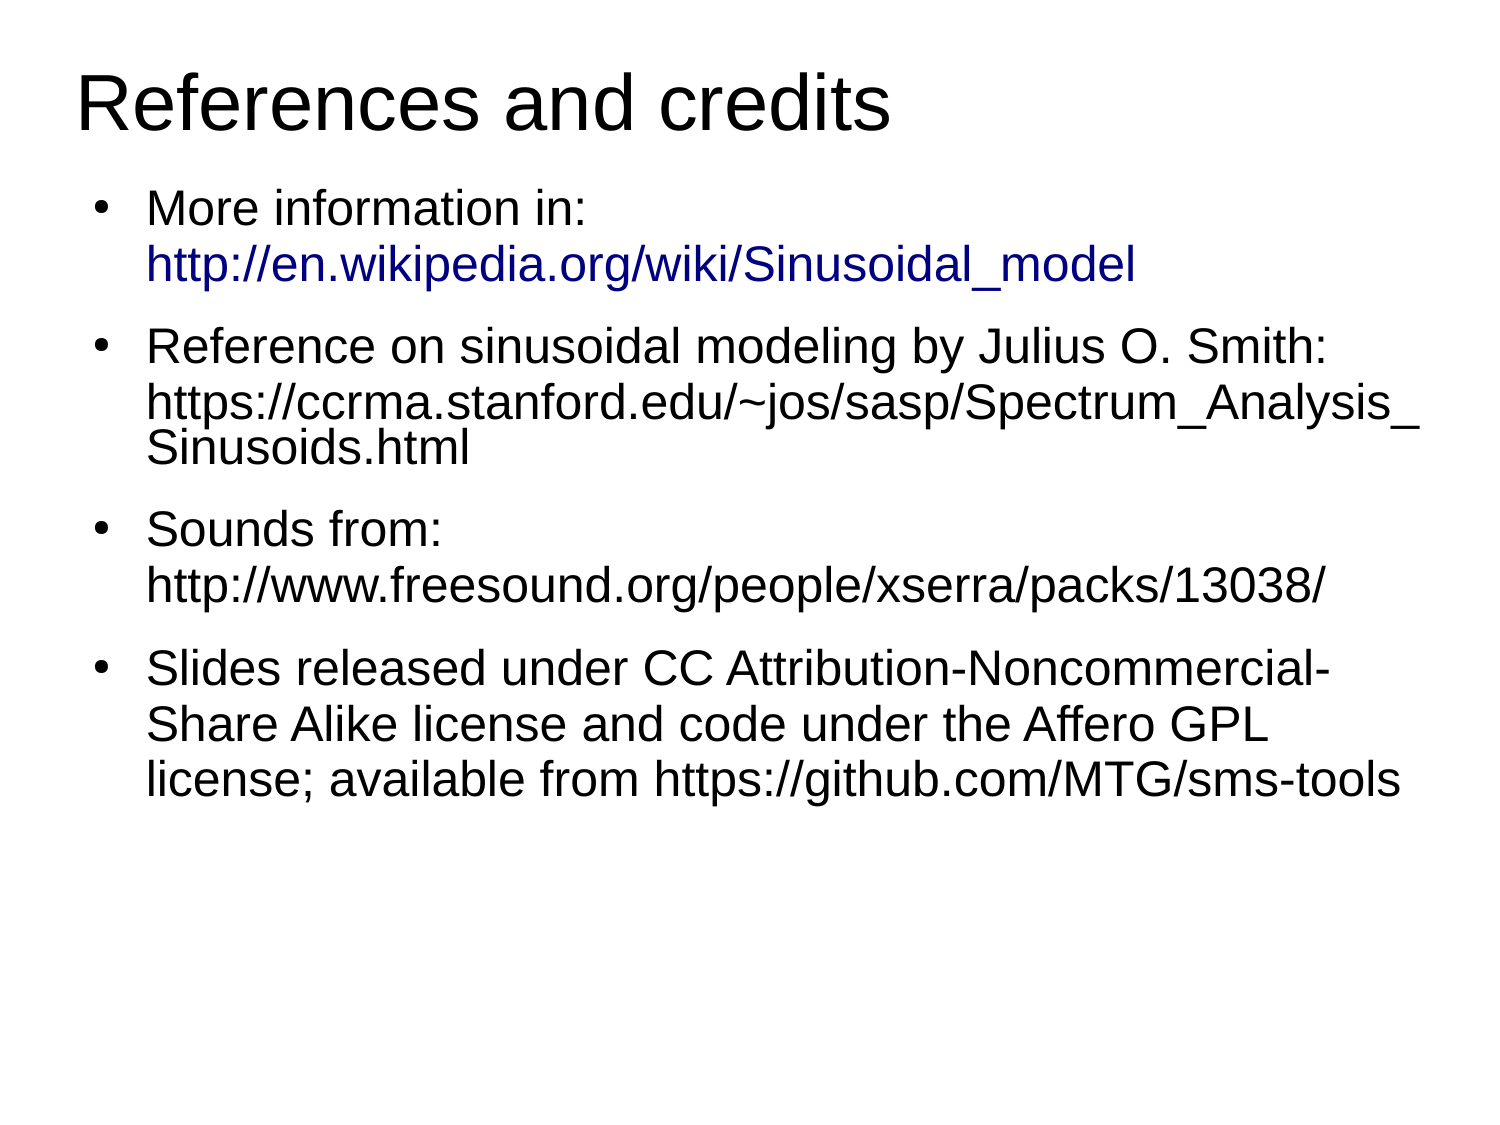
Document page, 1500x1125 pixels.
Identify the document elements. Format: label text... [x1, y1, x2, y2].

title References and credits [75, 9, 1425, 179]
list More information in:http://en.wikipedia.org/wiki/Sinusoidal_model Reference on sinusoidal modeling by Julius O. Smith: https://ccrma.stanford.edu/~jos/sasp/Spectrum_Analysis_Sinusoids.html Sounds from: http://www.freesound.org/people/xserra/packs/13038/ Slides released under CC Attribution-Noncommercial-Share Alike license and code under the Affero GPL license; available from https://github.com/MTG/sms-tools [75, 179, 1425, 1036]
